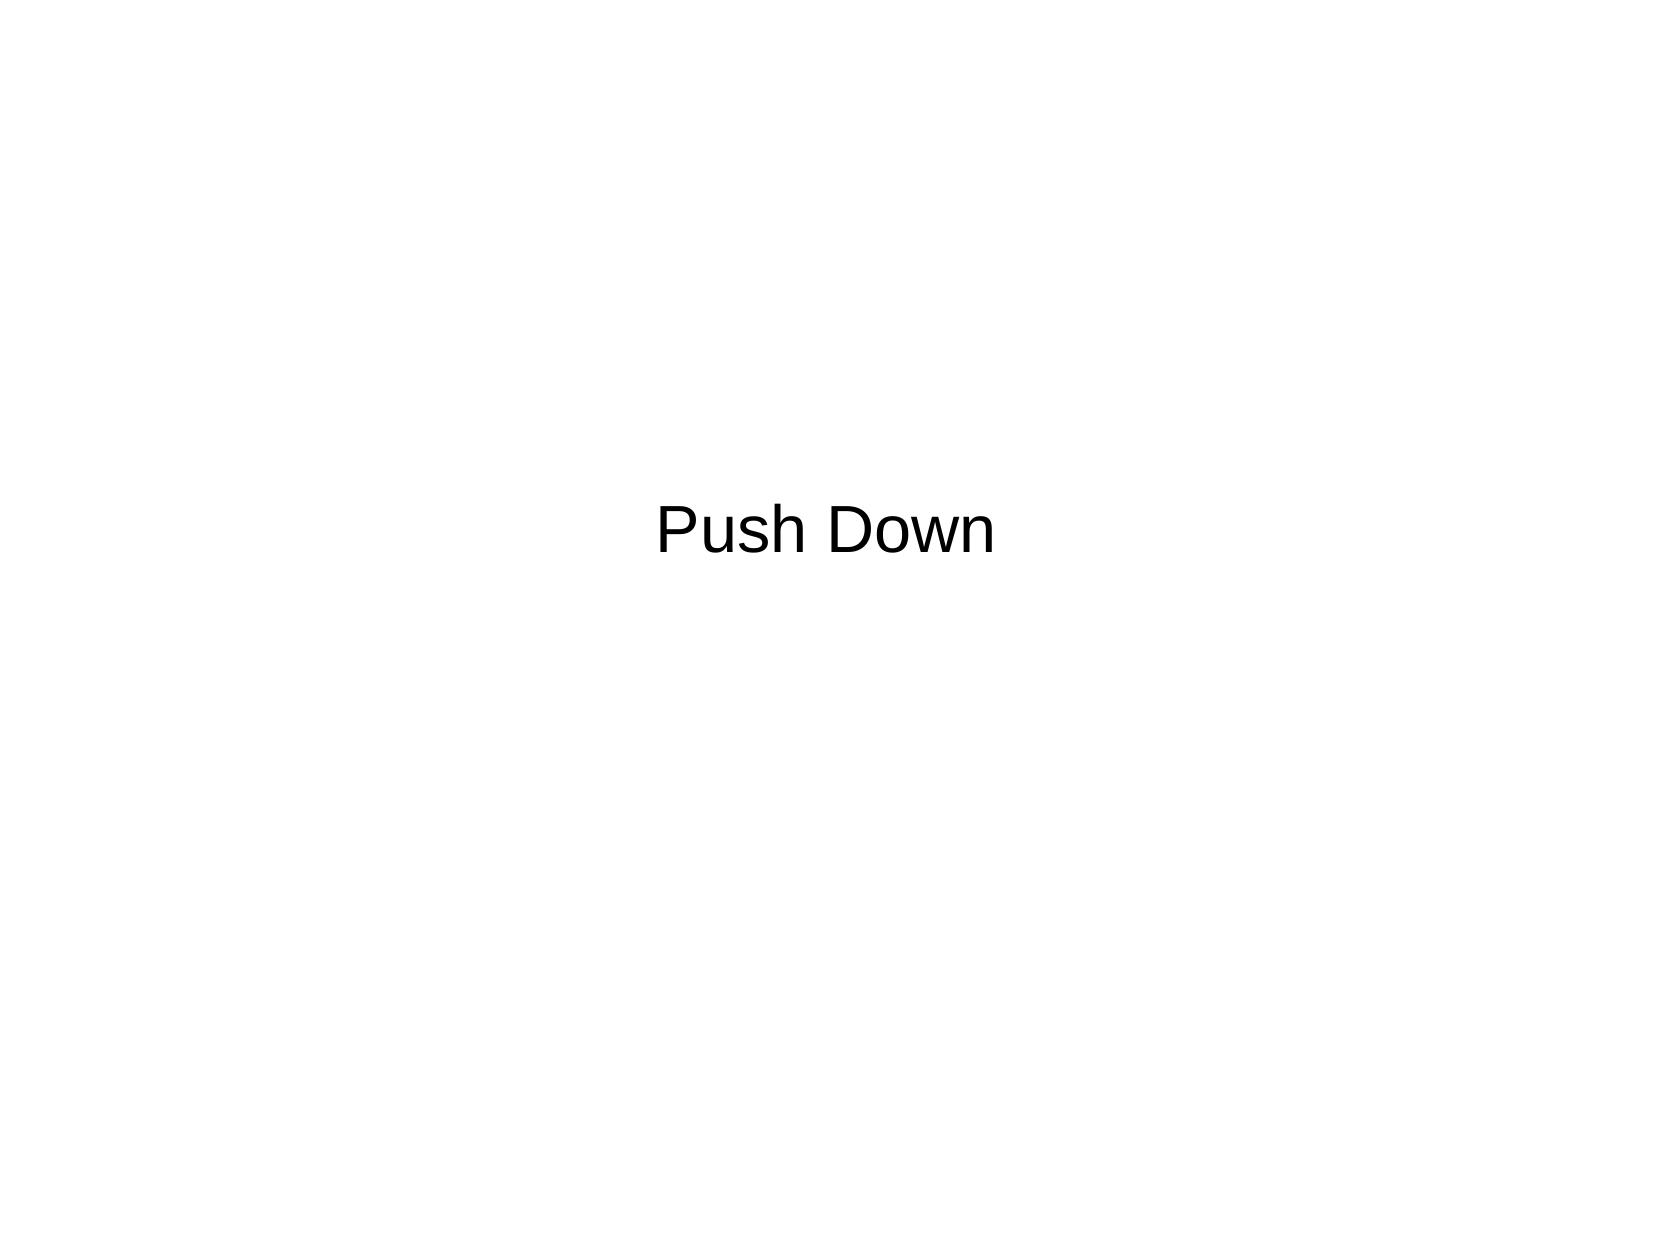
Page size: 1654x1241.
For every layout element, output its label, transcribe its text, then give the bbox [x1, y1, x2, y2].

subtitle Push Down [82, 49, 1571, 1010]
